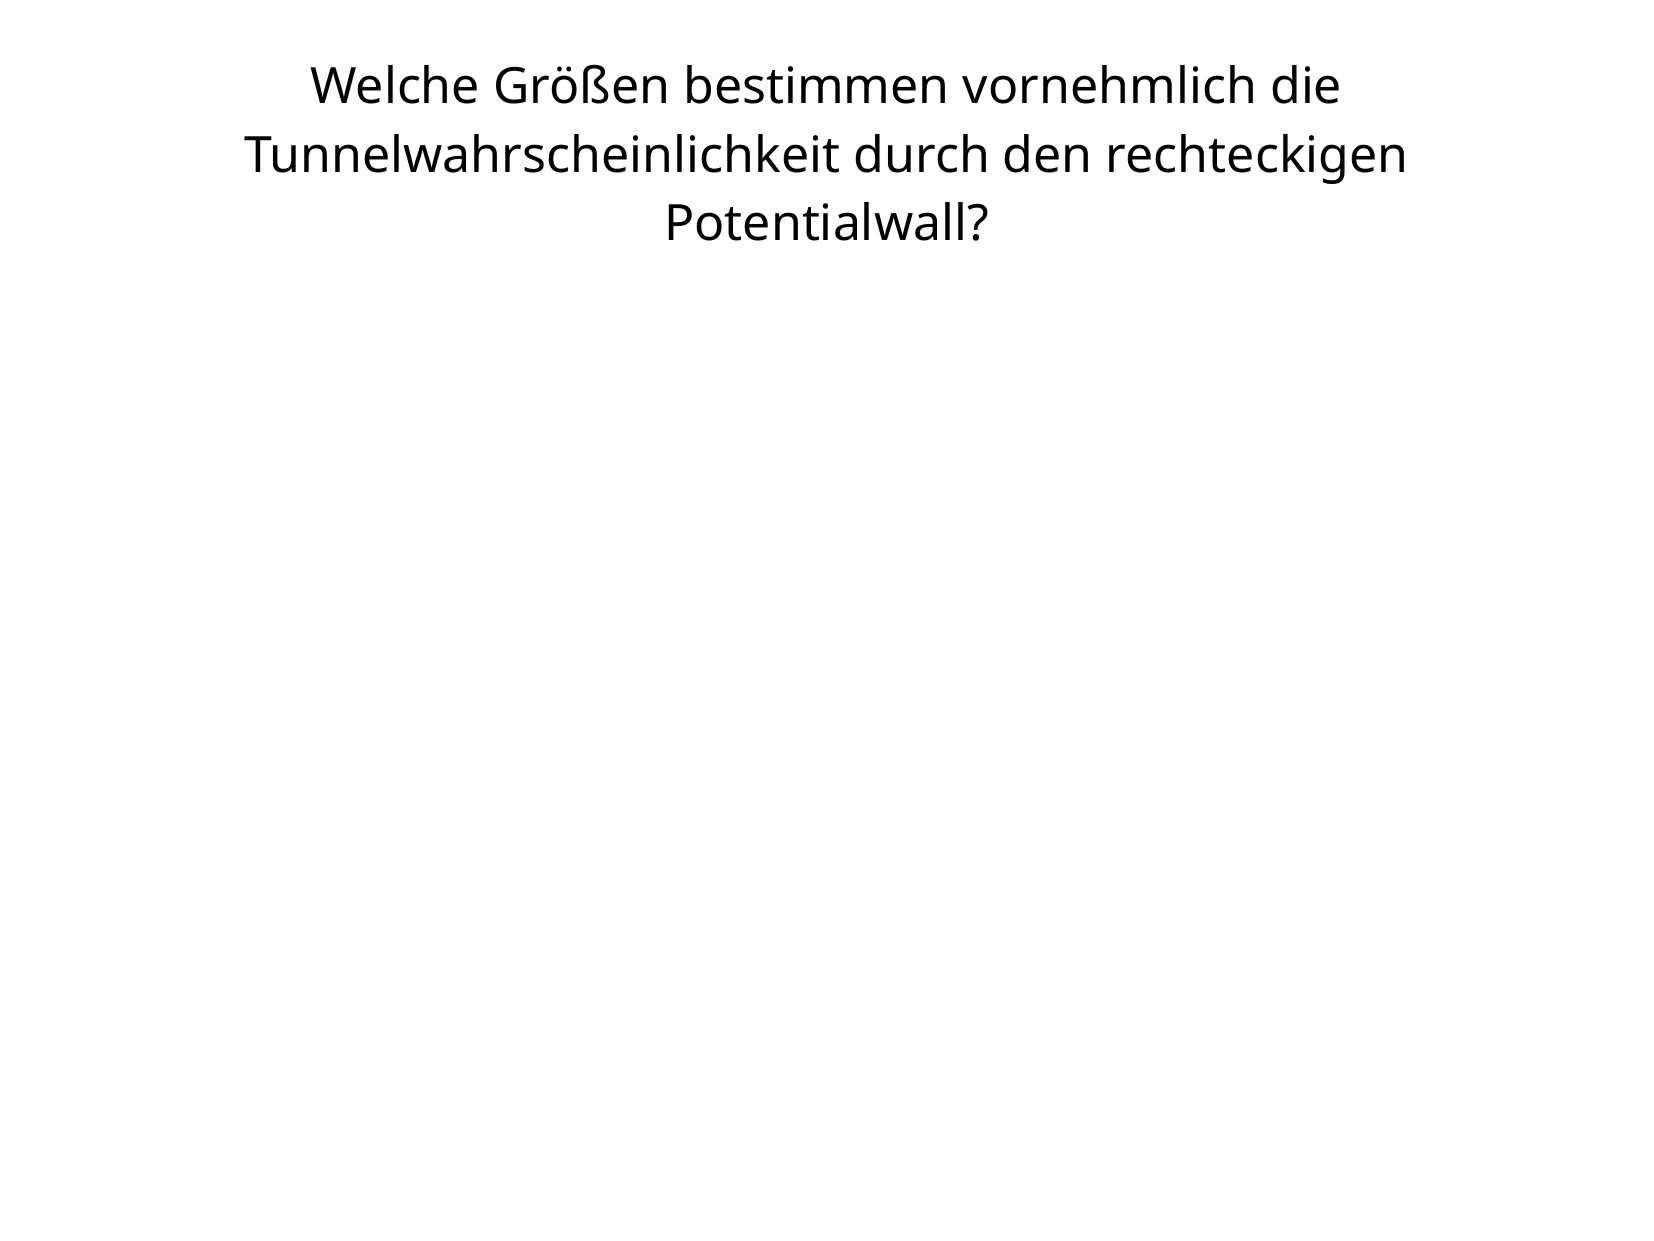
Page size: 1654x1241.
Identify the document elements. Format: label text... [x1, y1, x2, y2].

title Welche Größen bestimmen vornehmlich die Tunnelwahrscheinlichkeit durch den rechteckigen Potentialwall? [82, 49, 1571, 257]
